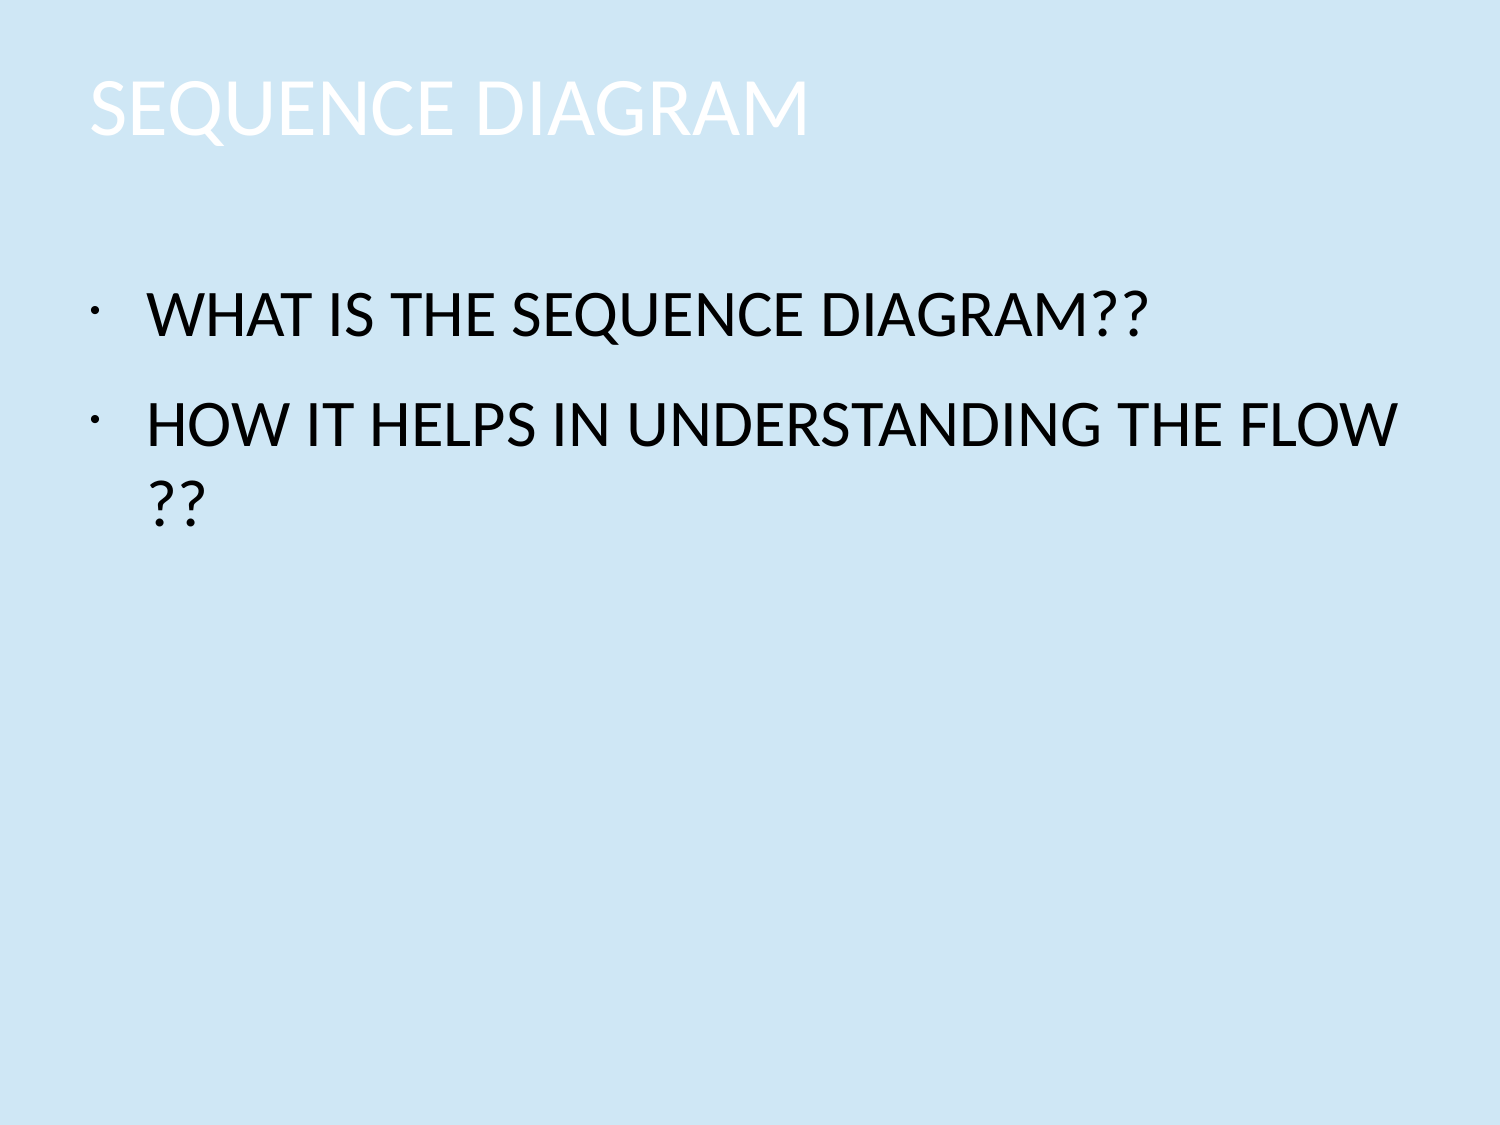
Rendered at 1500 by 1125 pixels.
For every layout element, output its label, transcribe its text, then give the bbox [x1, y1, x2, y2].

title SEQUENCE DIAGRAM [75, 45, 1425, 233]
list WHAT IS THE SEQUENCE DIAGRAM?? HOW IT HELPS IN UNDERSTANDING THE FLOW ?? [75, 262, 1425, 1005]
